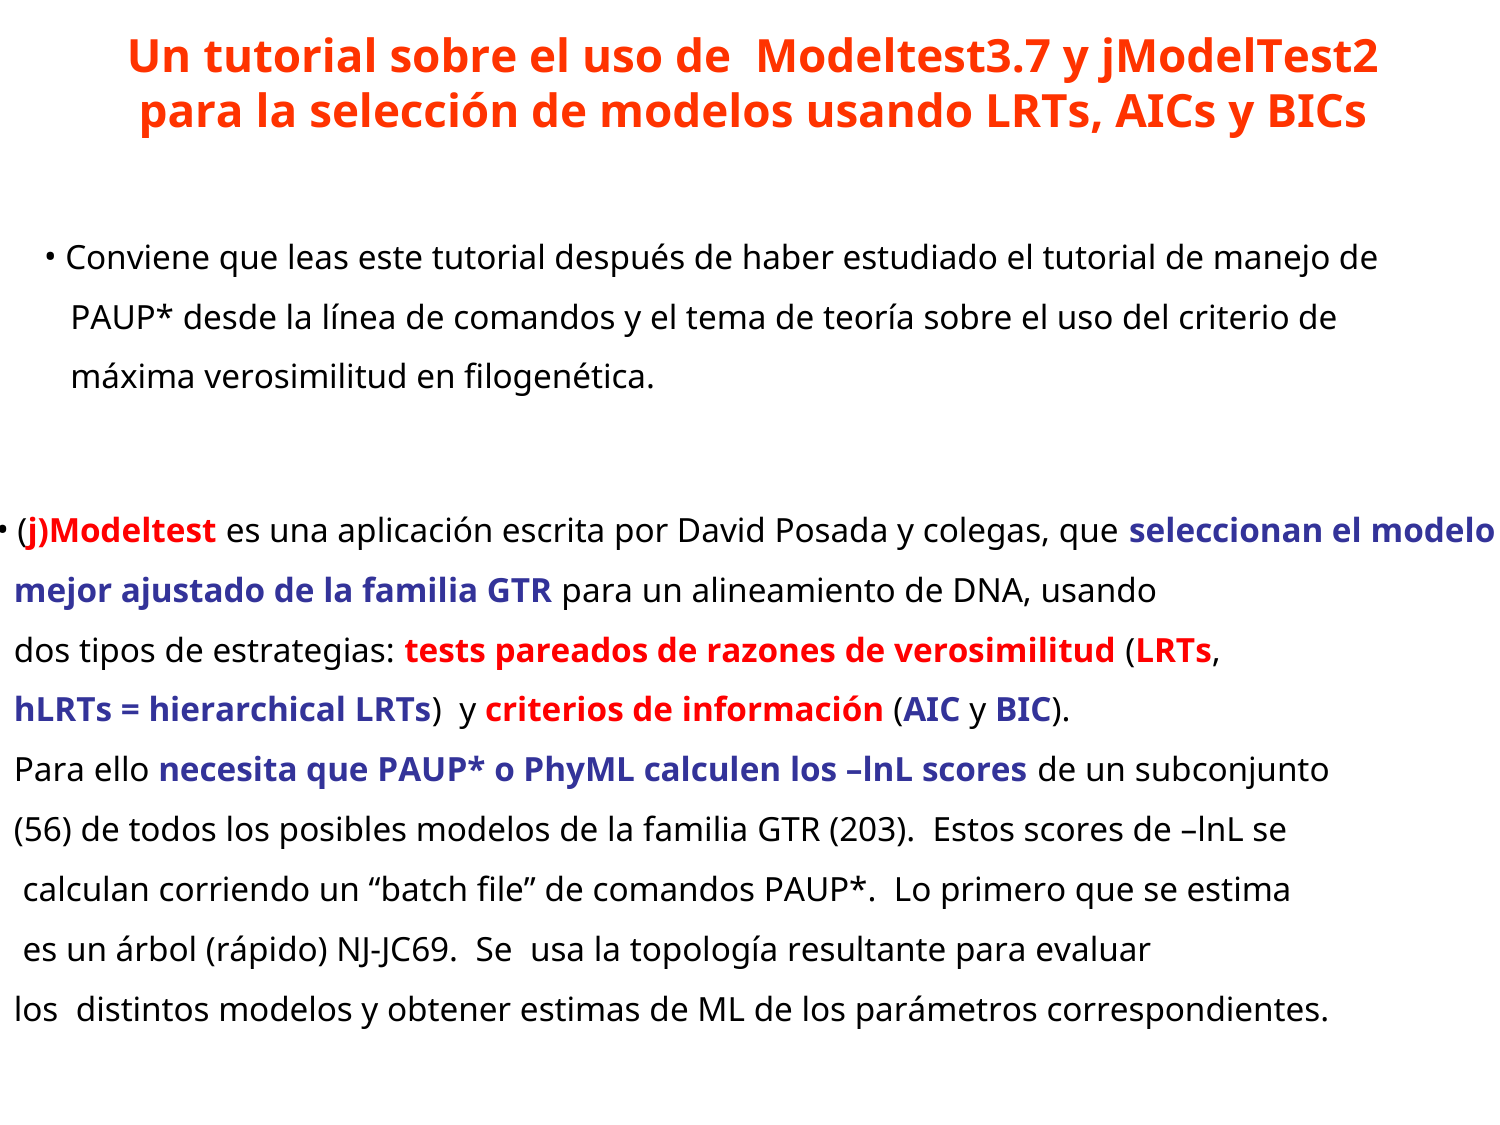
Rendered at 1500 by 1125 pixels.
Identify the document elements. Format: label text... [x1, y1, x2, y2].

text_box Un tutorial sobre el uso de Modeltest3.7 y jModelTest2 para la selección de modelos usando LRTs, AICs y BICs [17, 18, 1489, 145]
text_box (j)Modeltest es una aplicación escrita por David Posada y colegas, que seleccionan el modelo mejor ajustado de la familia GTR para un alineamiento de DNA, usando dos tipos de estrategias: tests pareados de razones de verosimilitud (LRTs, hLRTs = hierarchical LRTs) y criterios de información (AIC y BIC). Para ello necesita que PAUP* o PhyML calculen los –lnL scores de un subconjunto (56) de todos los posibles modelos de la familia GTR (203). Estos scores de –lnL se calculan corriendo un “batch file” de comandos PAUP*. Lo primero que se estima es un árbol (rápido) NJ-JC69. Se usa la topología resultante para evaluar los distintos modelos y obtener estimas de ML de los parámetros correspondientes. [0, 481, 1500, 1036]
text_box Conviene que leas este tutorial después de haber estudiado el tutorial de manejo de PAUP* desde la línea de comandos y el tema de teoría sobre el uso del criterio de máxima verosimilitud en filogenética. [29, 208, 1453, 404]
